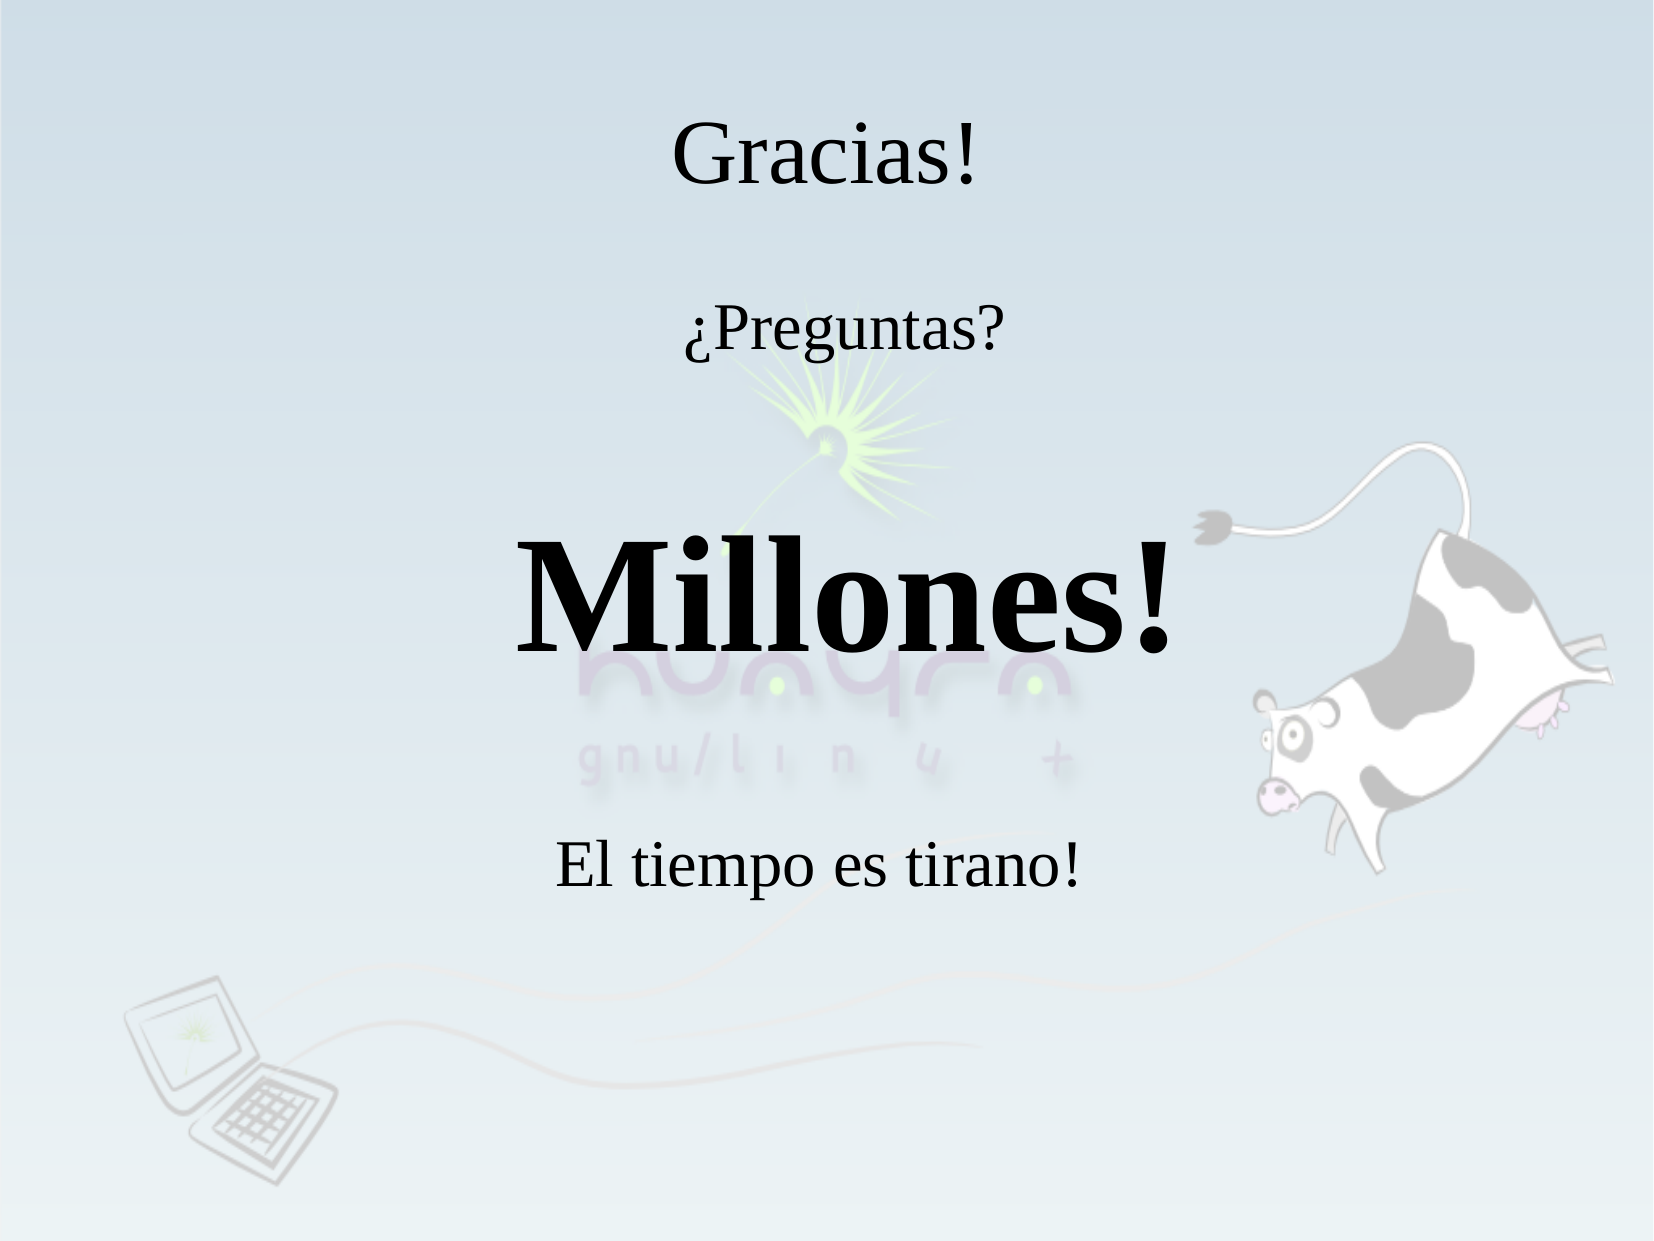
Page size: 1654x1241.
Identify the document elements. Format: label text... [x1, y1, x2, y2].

list Millones! [82, 502, 1538, 733]
list ¿Preguntas? [82, 290, 1538, 402]
title Gracias! [82, 49, 1571, 257]
picture [0, 0, 1654, 1241]
list El tiempo es tirano! [56, 826, 1512, 939]
